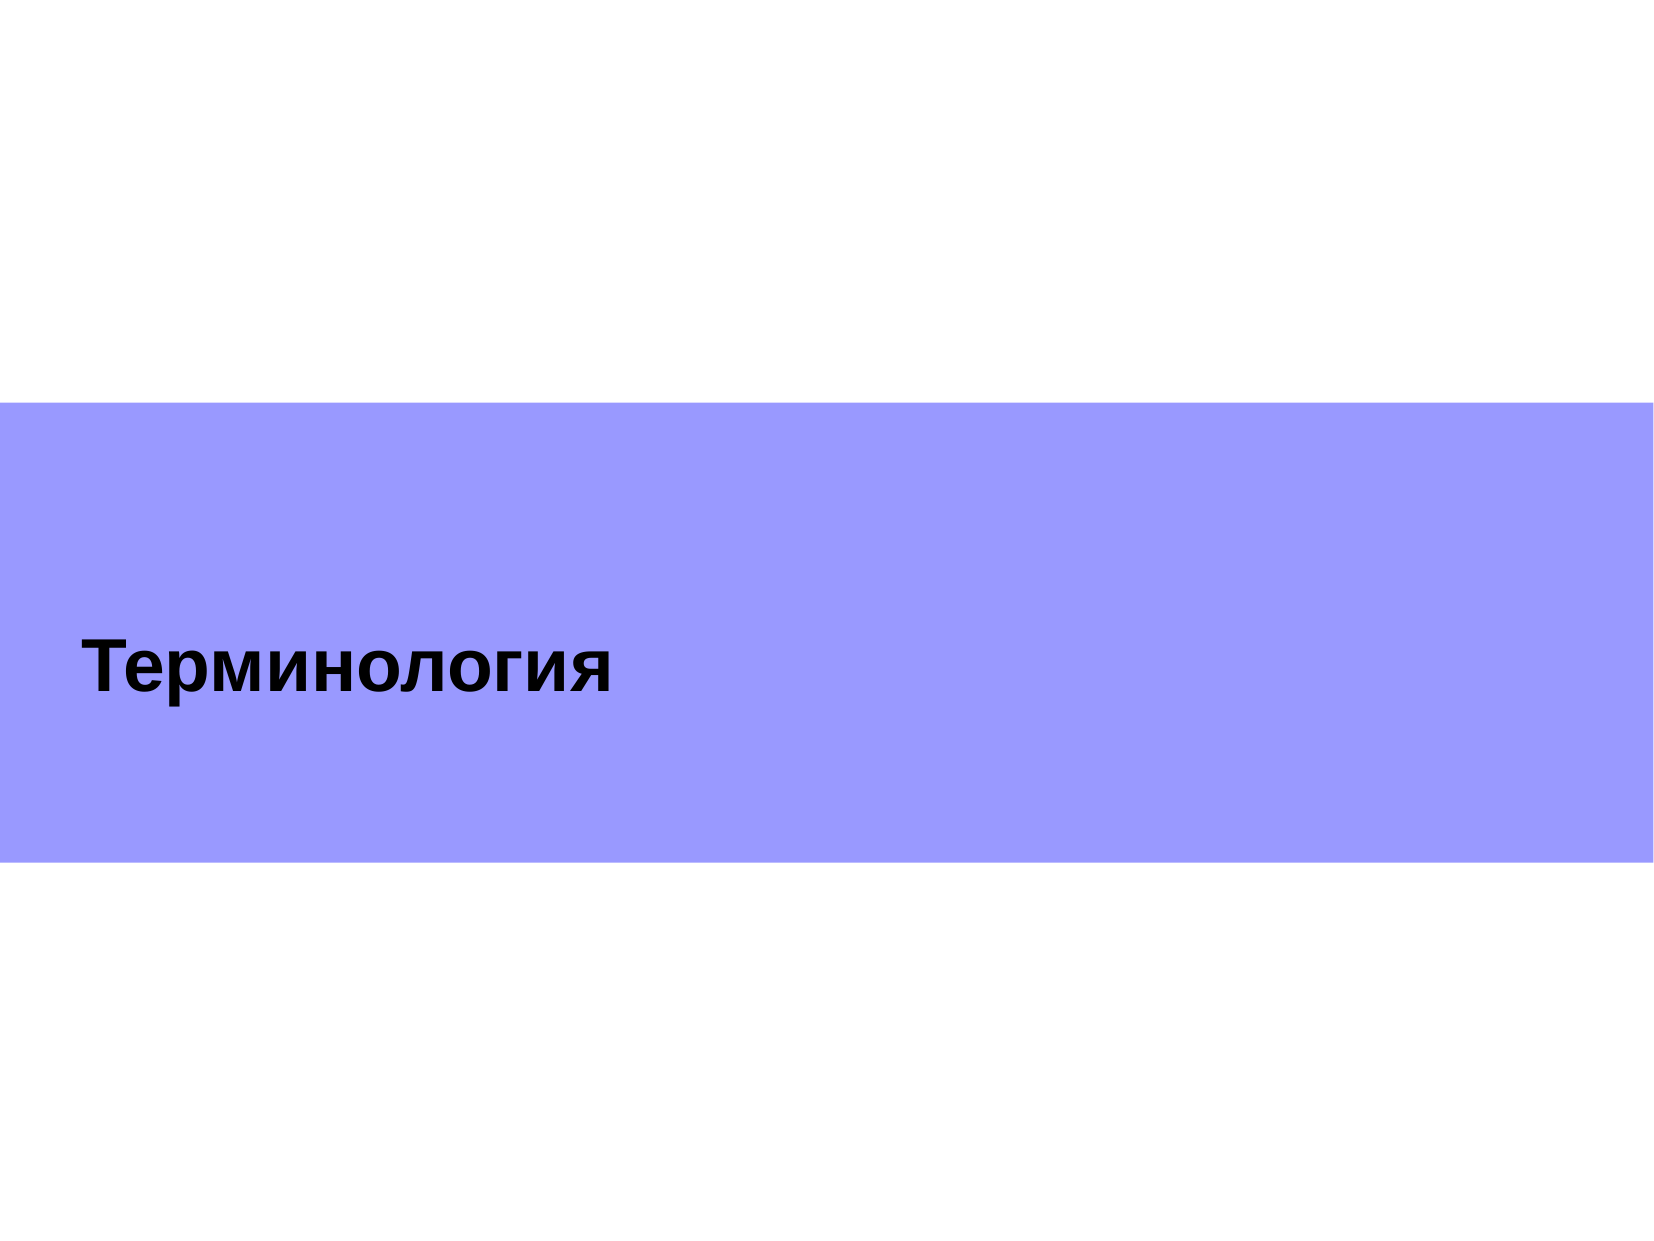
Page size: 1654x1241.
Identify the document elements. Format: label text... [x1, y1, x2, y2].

text_box Терминология [67, 619, 1530, 772]
